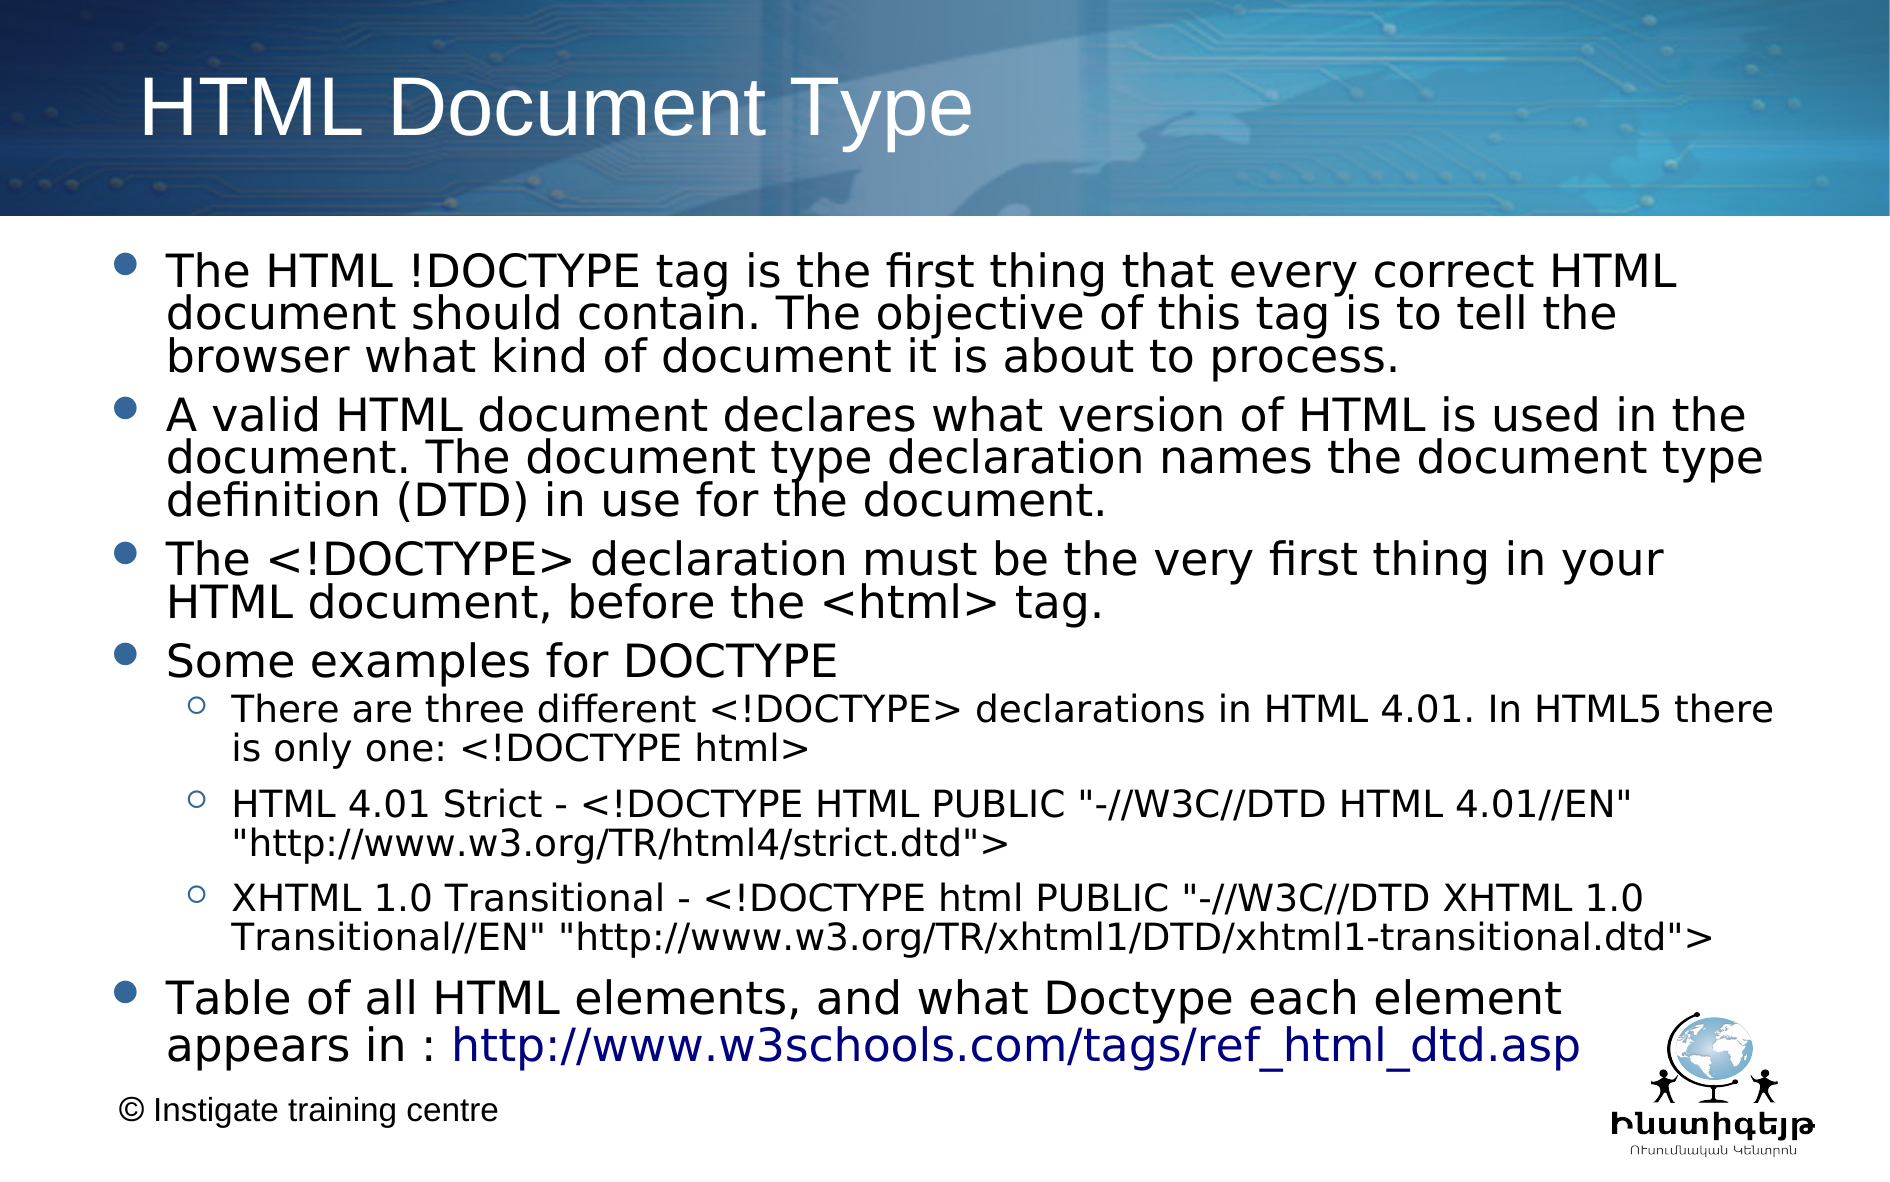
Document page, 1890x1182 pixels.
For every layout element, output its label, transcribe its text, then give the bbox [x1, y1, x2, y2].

list The HTML !DOCTYPE tag is the first thing that every correct HTML document should contain. The objective of this tag is to tell the browser what kind of document it is about to process. A valid HTML document declares what version of HTML is used in the document. The document type declaration names the document type definition (DTD) in use for the document. The <!DOCTYPE> declaration must be the very first thing in your HTML document, before the <html> tag. Some examples for DOCTYPE There are three different <!DOCTYPE> declarations in HTML 4.01. In HTML5 there is only one: <!DOCTYPE html> HTML 4.01 Strict - <!DOCTYPE HTML PUBLIC "-//W3C//DTD HTML 4.01//EN" "http://www.w3.org/TR/html4/strict.dtd"> XHTML 1.0 Transitional - <!DOCTYPE html PUBLIC "-//W3C//DTD XHTML 1.0 Transitional//EN" "http://www.w3.org/TR/xhtml1/DTD/xhtml1-transitional.dtd"> Table of all HTML elements, and what Doctype each element appears in : http://www.w3schools.com/tags/ref_html_dtd.asp [110, 252, 1801, 279]
picture [1612, 1012, 1815, 1157]
text_box HTML Document Type [138, 82, 1801, 90]
picture [0, 0, 1890, 216]
